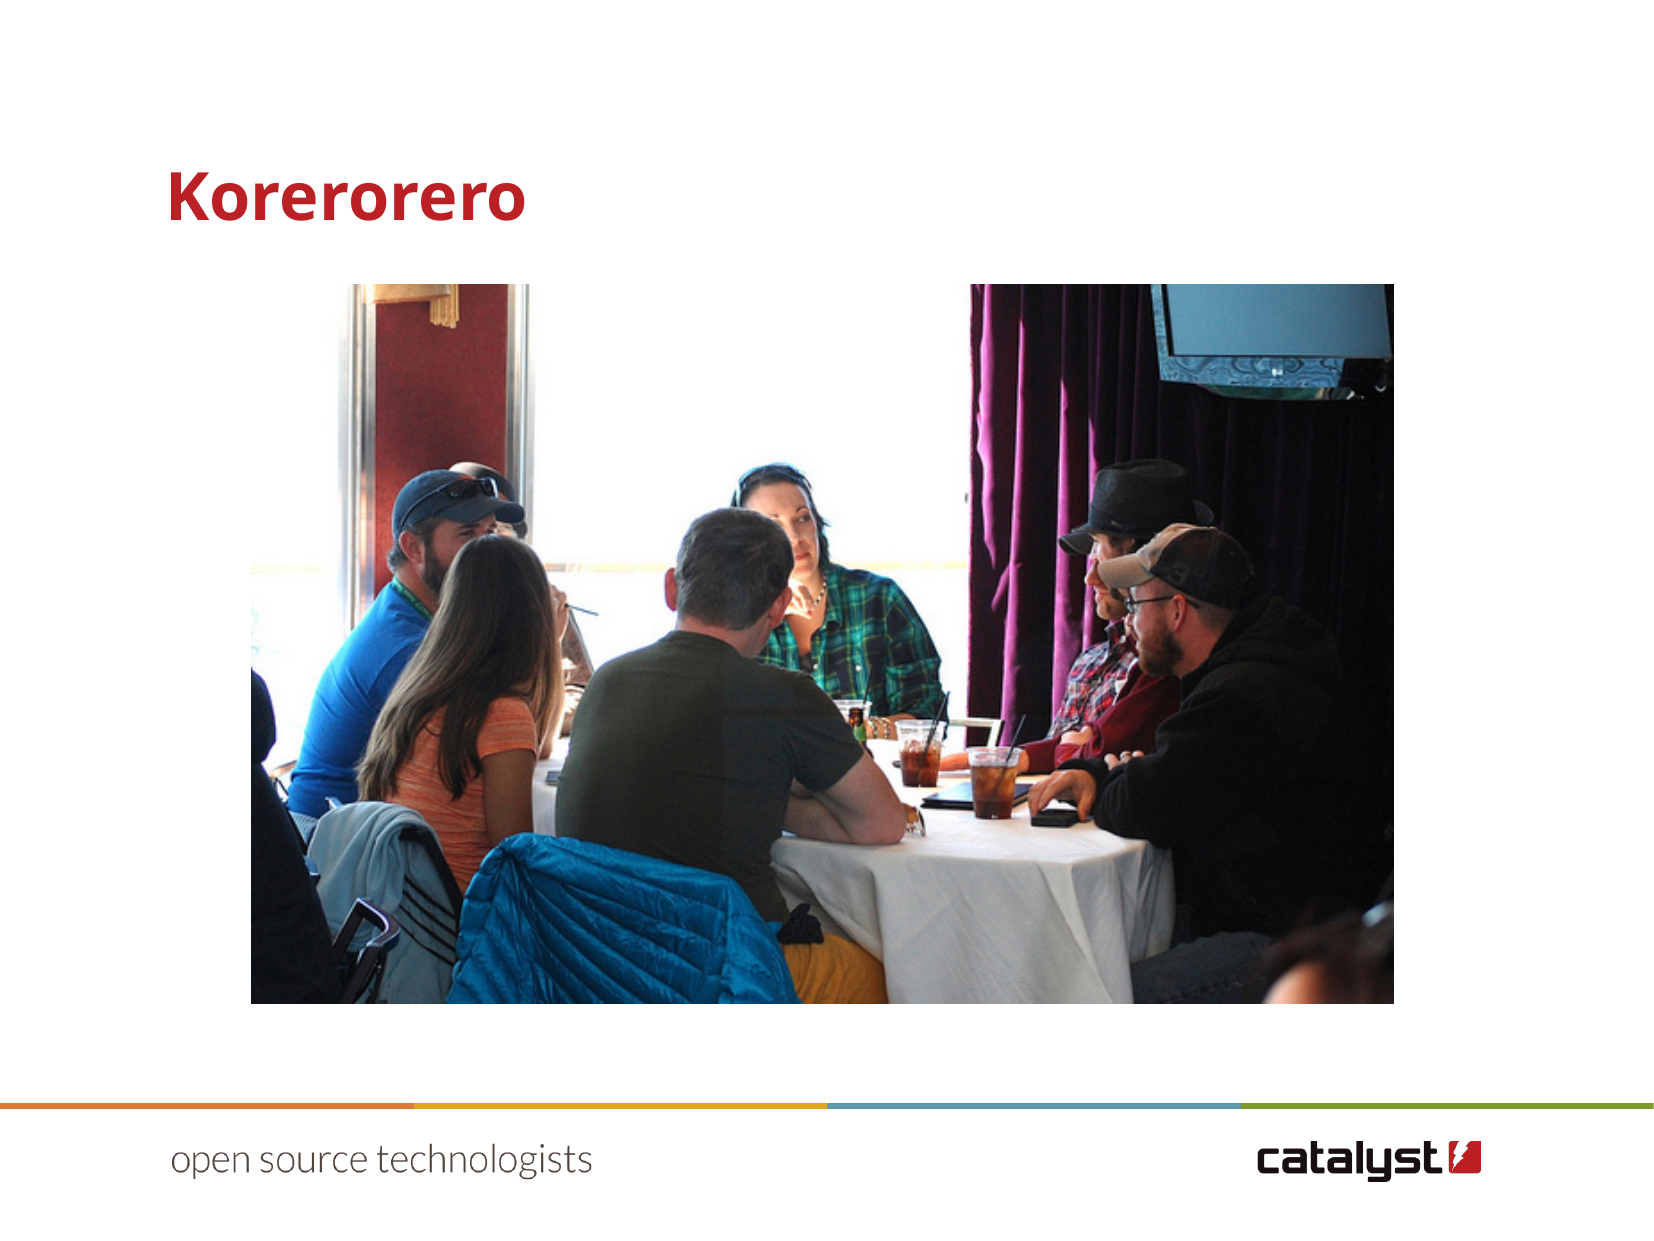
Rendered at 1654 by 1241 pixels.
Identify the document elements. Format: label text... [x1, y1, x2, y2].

title Korerorero [165, 90, 1489, 298]
picture [0, 1103, 1654, 1182]
picture [251, 284, 1394, 1004]
